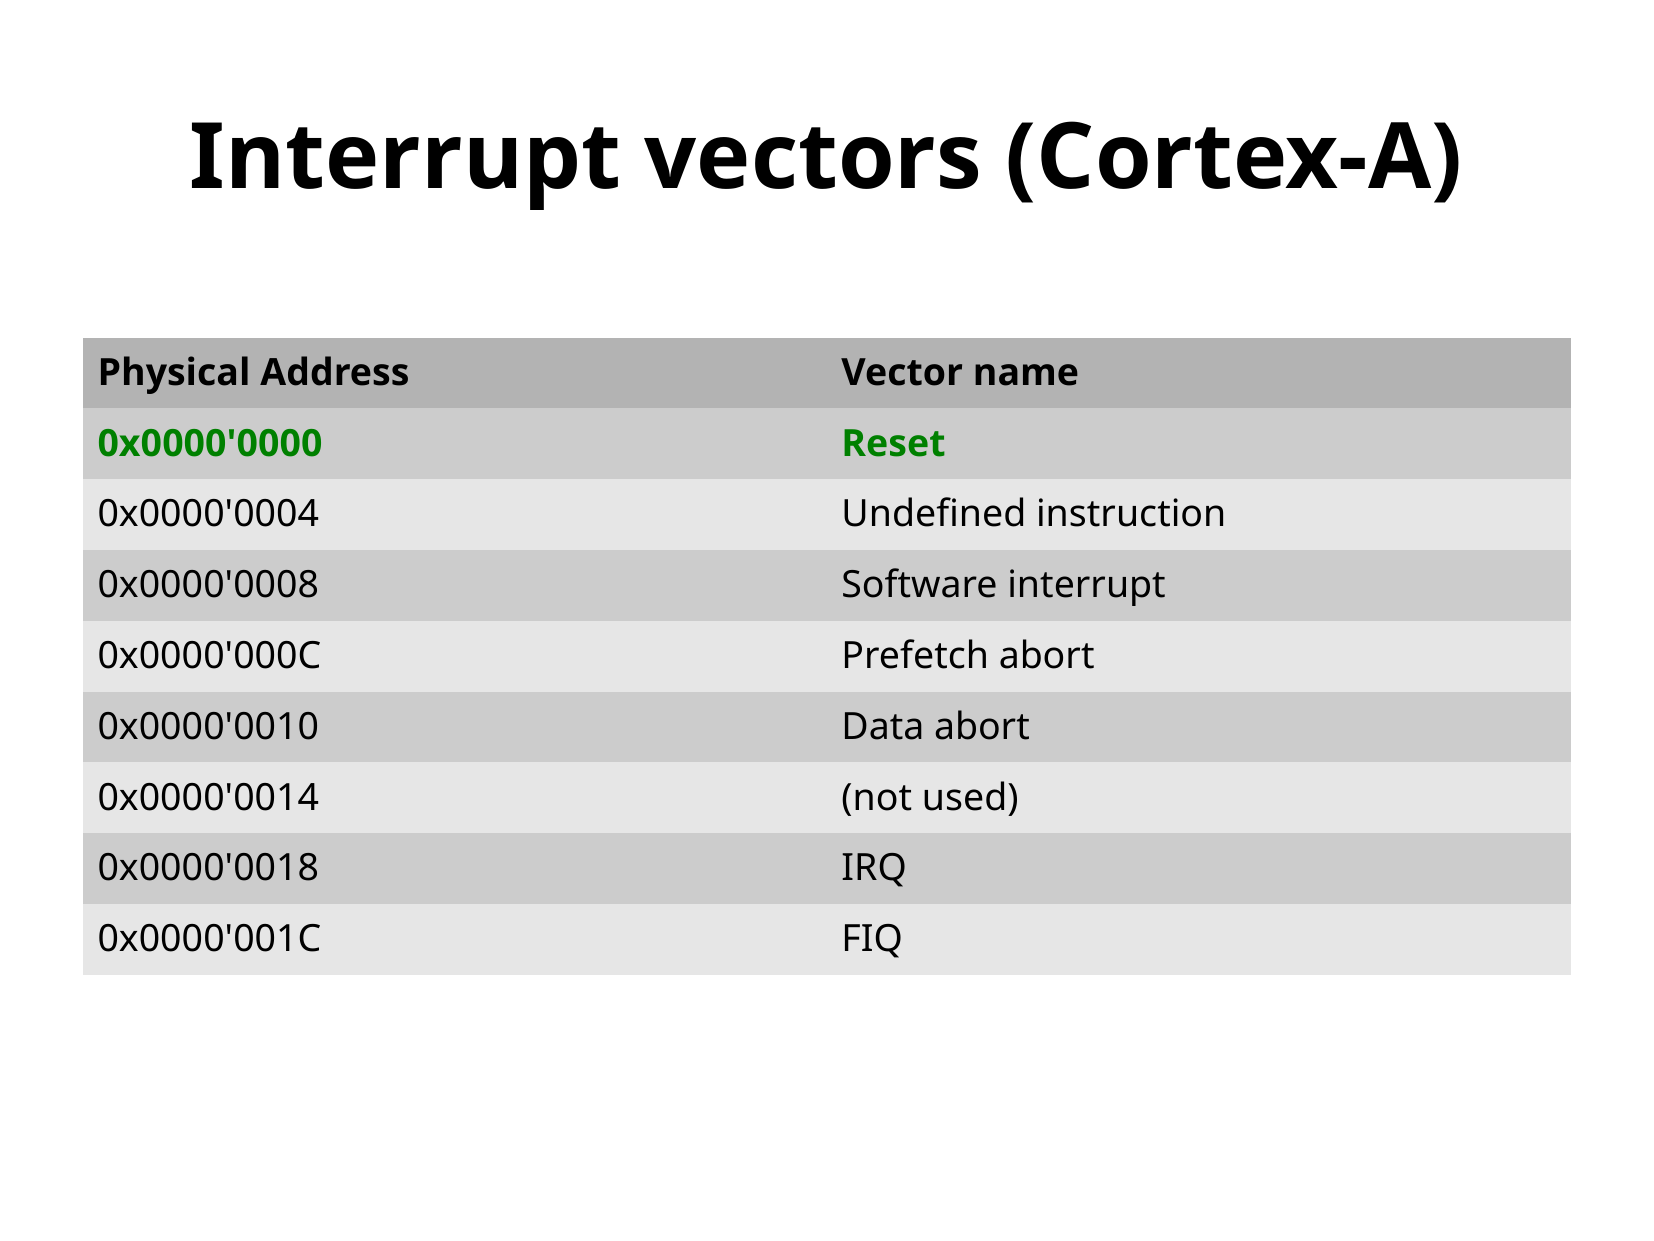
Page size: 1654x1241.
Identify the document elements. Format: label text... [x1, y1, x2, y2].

title Interrupt vectors (Cortex-A) [82, 49, 1571, 257]
table_cell IRQ [827, 833, 1571, 904]
table_cell 0x0000'001C [83, 904, 827, 975]
table_cell 0x0000'0004 [83, 479, 827, 550]
table_cell Prefetch abort [827, 621, 1571, 692]
table_cell FIQ [827, 904, 1571, 975]
table_cell Undefined instruction [827, 479, 1571, 550]
table_header Physical Address [83, 338, 827, 408]
table_cell Data abort [827, 692, 1571, 762]
table_cell 0x0000'0018 [83, 833, 827, 904]
table_cell 0x0000'0010 [83, 692, 827, 762]
table_cell 0x0000'0008 [83, 550, 827, 621]
table_cell (not used) [827, 762, 1571, 833]
table_cell Software interrupt [827, 550, 1571, 621]
table_header Vector name [827, 338, 1571, 408]
table_cell 0x0000'000C [83, 621, 827, 692]
table_cell 0x0000'0014 [83, 762, 827, 833]
table_cell Reset [827, 408, 1571, 479]
table_cell 0x0000'0000 [83, 408, 827, 479]
